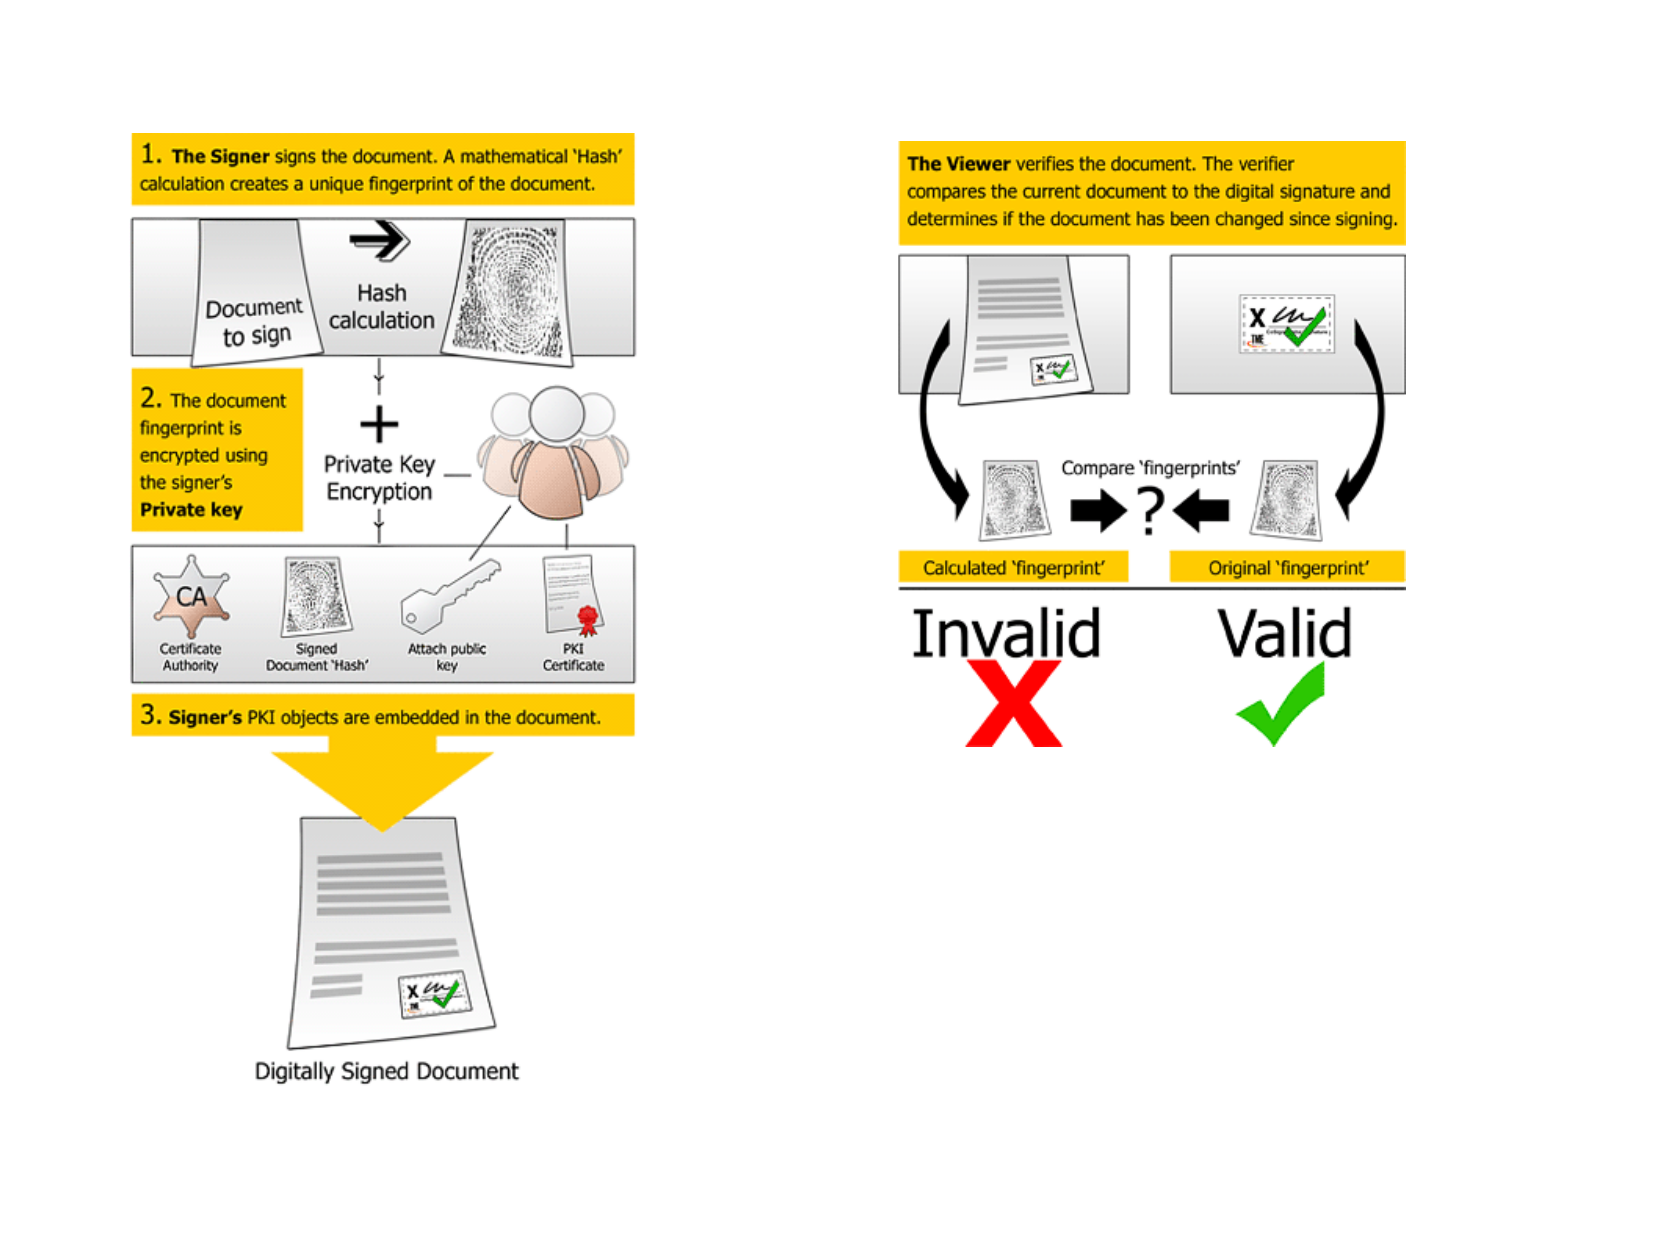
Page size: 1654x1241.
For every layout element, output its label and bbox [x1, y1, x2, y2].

picture [897, 141, 1406, 747]
picture [129, 133, 638, 1087]
